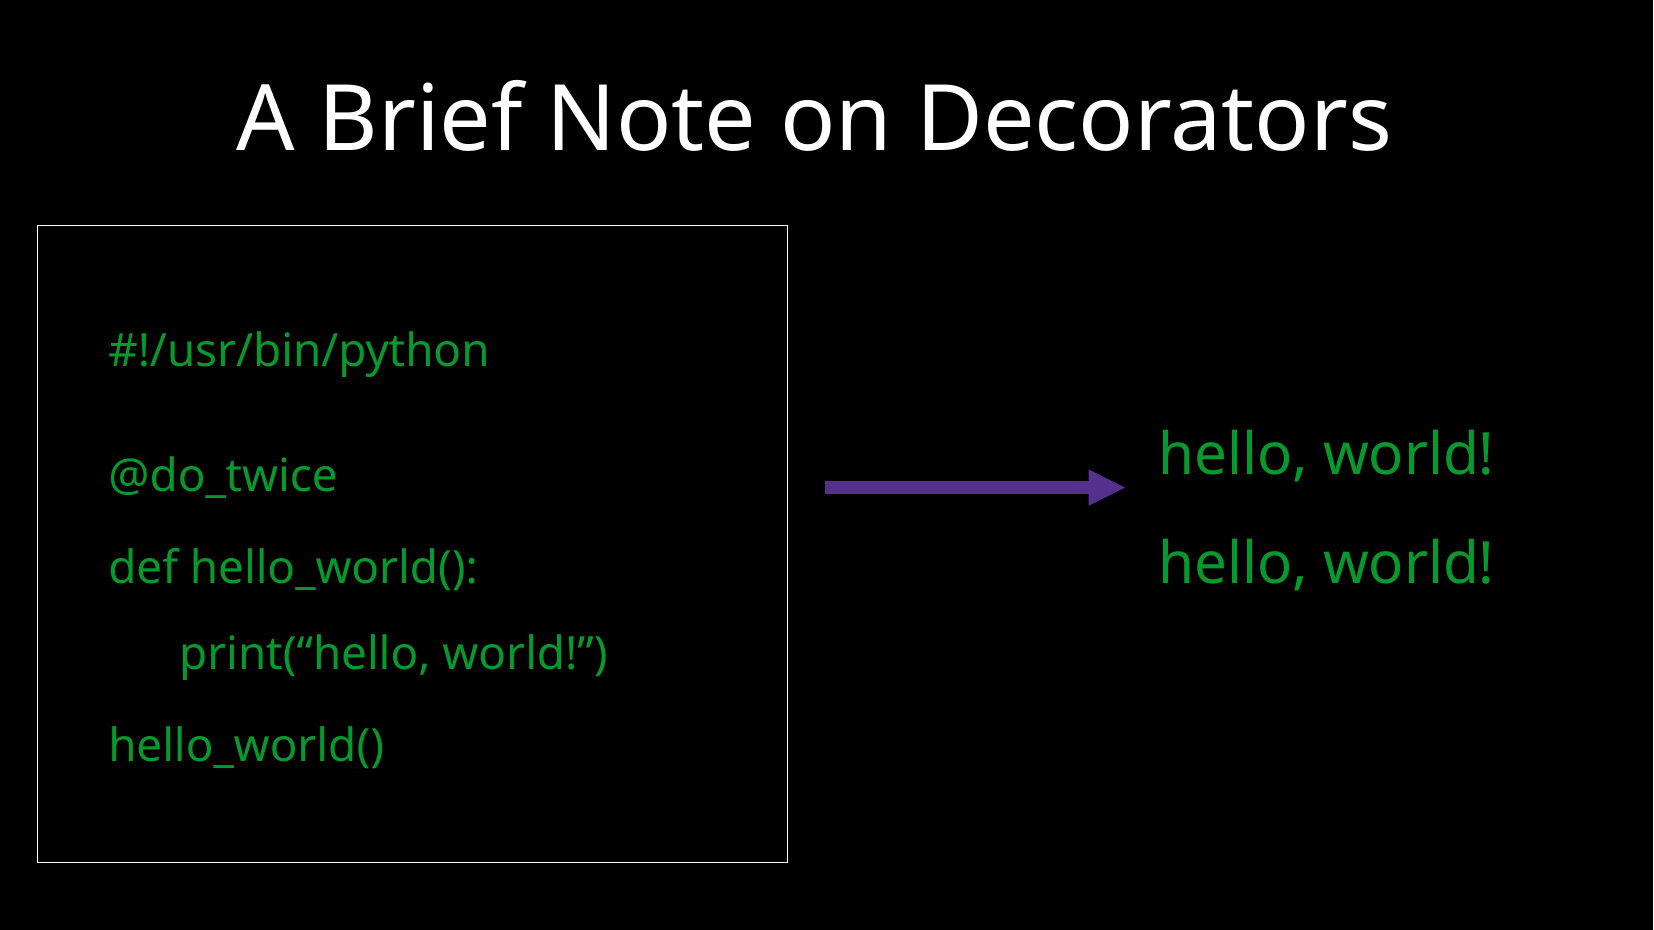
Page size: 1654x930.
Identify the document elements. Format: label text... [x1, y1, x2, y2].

list #!/usr/bin/python @do_twice def hello_world(): print(“hello, world!”) hello_world() [37, 225, 788, 863]
title A Brief Note on Decorators [82, 37, 1571, 193]
list hello, world! hello, world! [1087, 412, 1651, 638]
